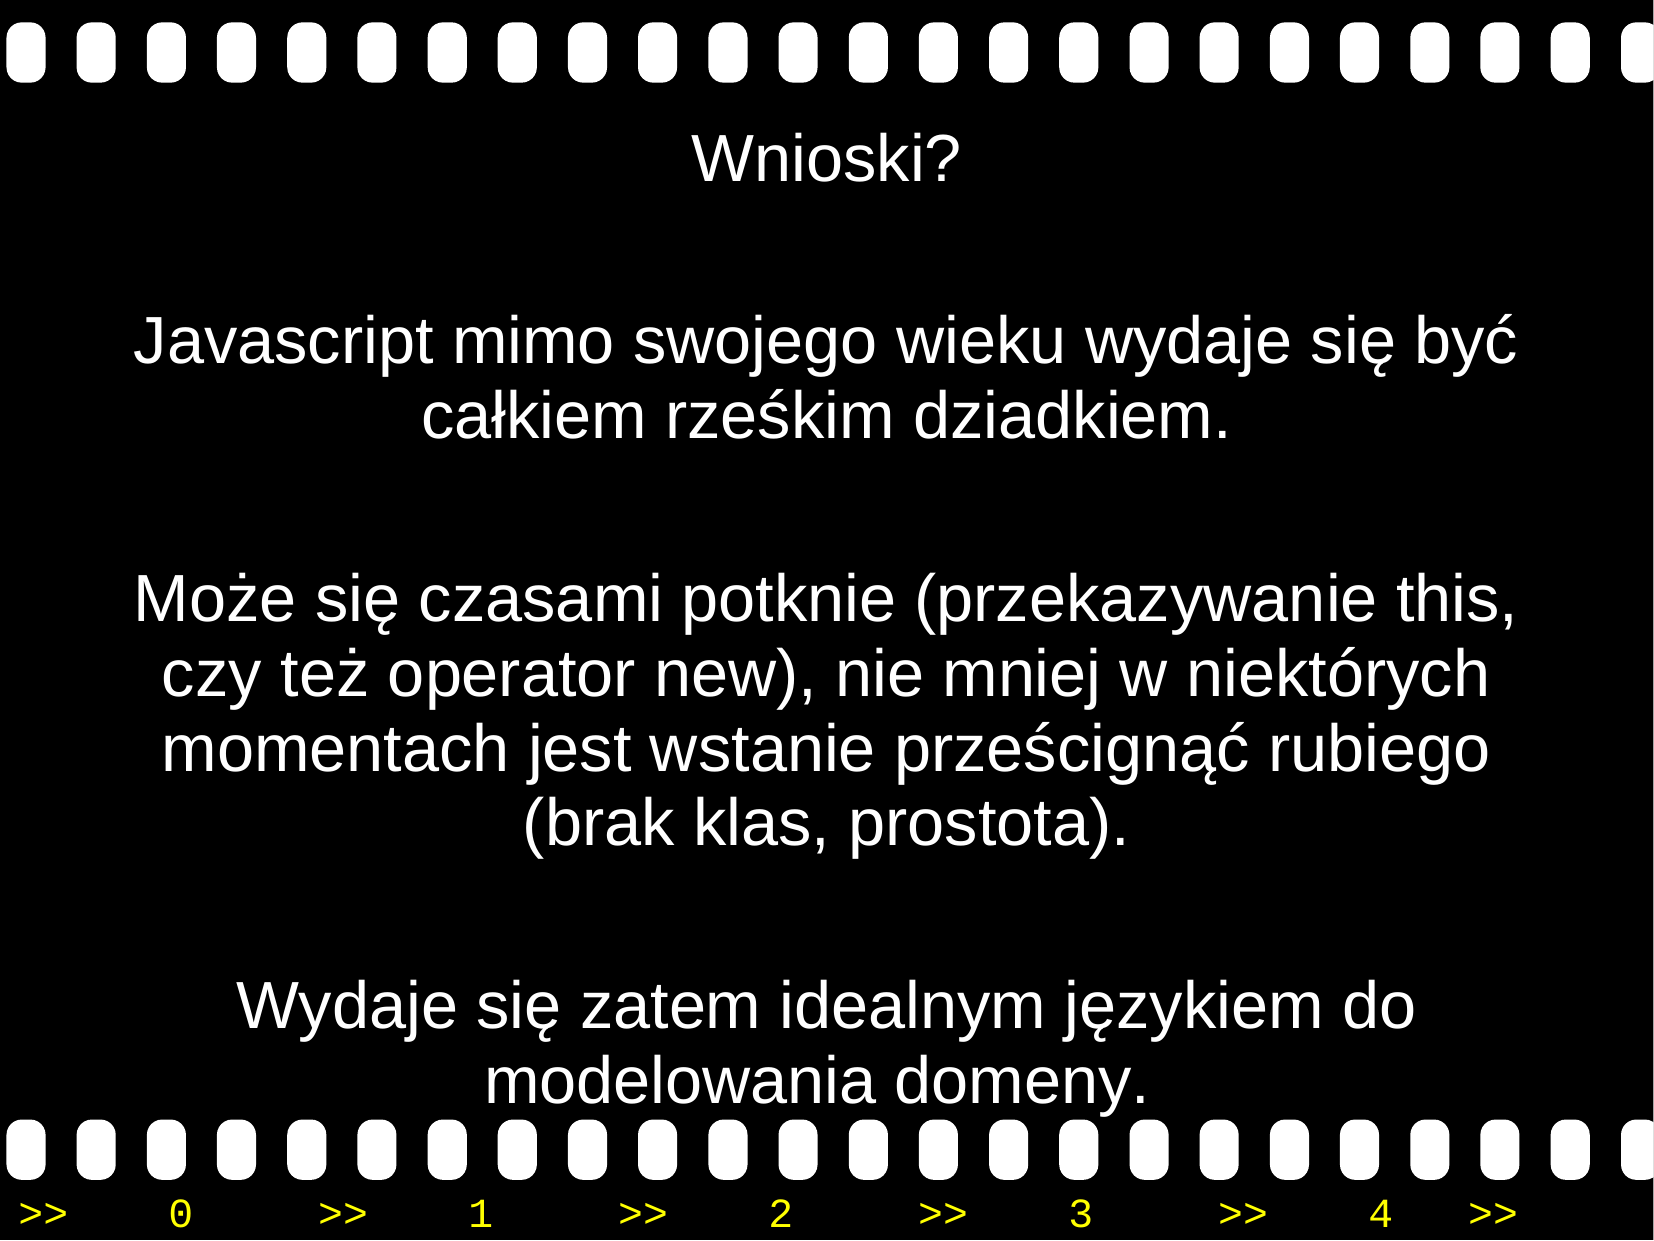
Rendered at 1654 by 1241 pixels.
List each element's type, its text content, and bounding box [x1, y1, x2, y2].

subtitle Wnioski? Javascript mimo swojego wieku wydaje się być całkiem rześkim dziadkiem. Może się czasami potknie (przekazywanie this, czy też operator new), nie mniej w niektórych momentach jest wstanie prześcignąć rubiego (brak klas, prostota). Wydaje się zatem idealnym językiem do modelowania domeny. [82, 99, 1571, 1140]
